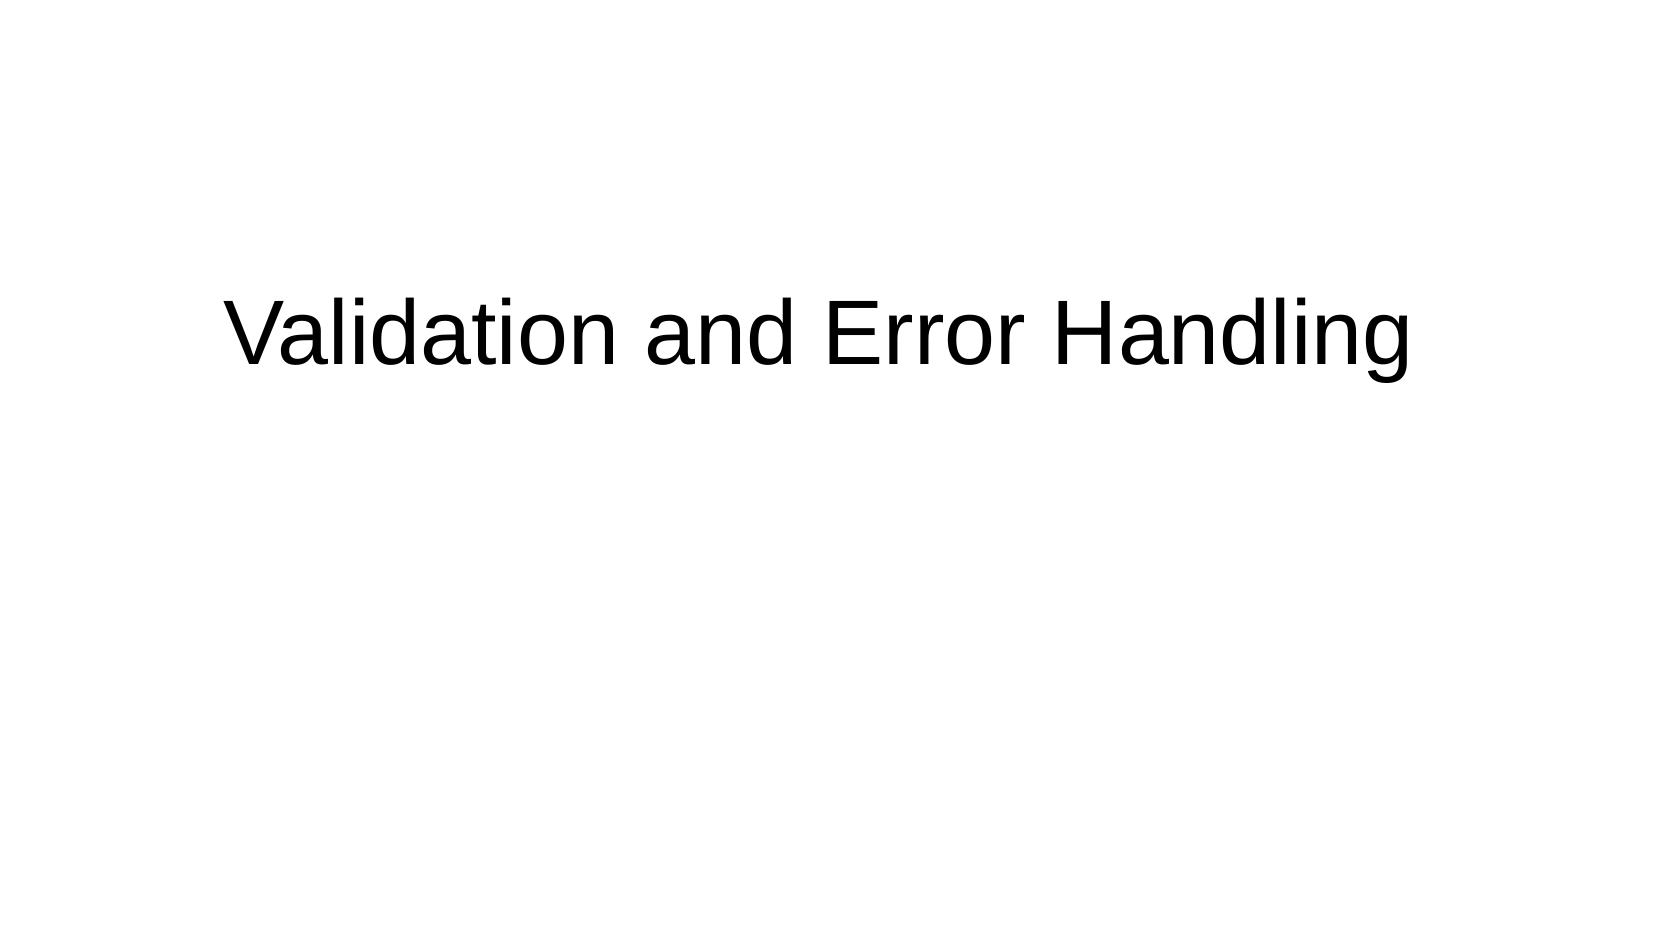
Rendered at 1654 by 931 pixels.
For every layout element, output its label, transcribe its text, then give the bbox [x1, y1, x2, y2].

title Validation and Error Handling [75, 255, 1564, 411]
